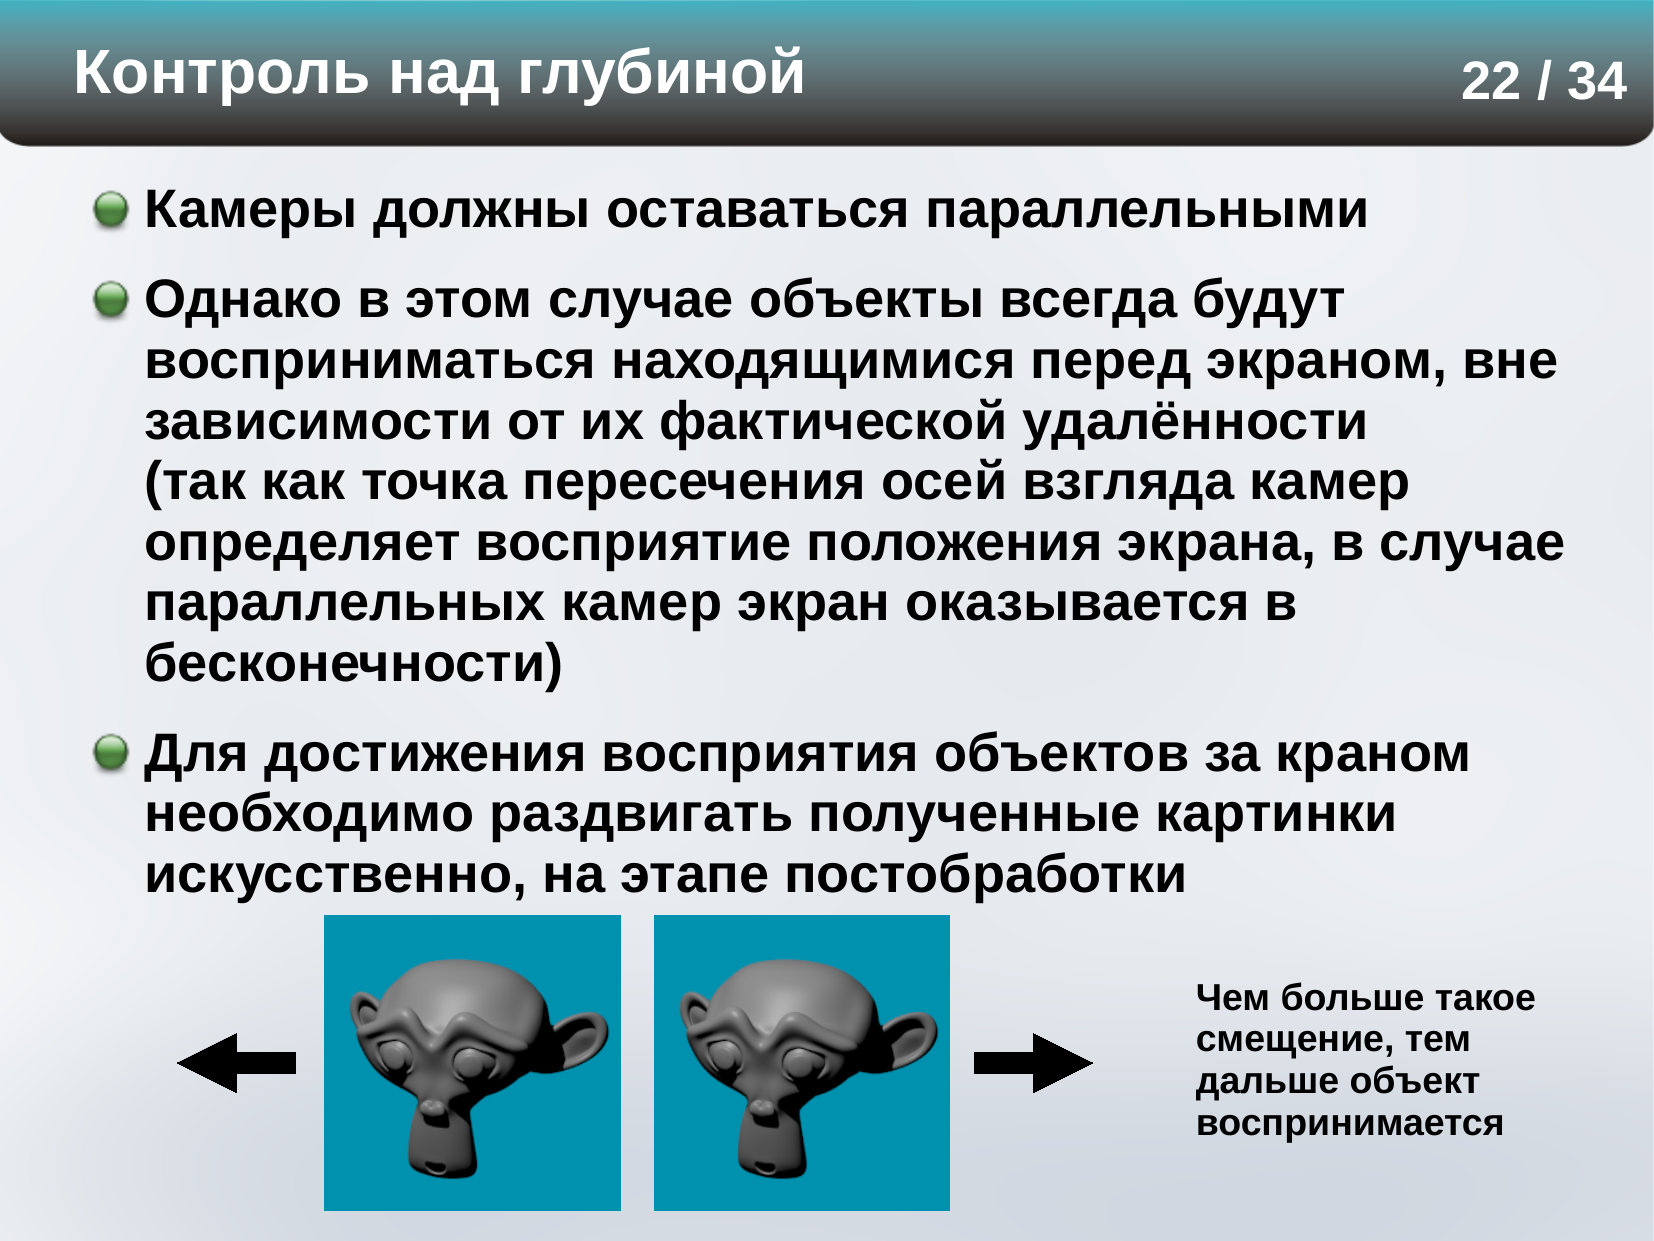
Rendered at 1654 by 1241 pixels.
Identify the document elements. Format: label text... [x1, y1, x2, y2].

picture [0, 0, 1654, 1241]
text_box Камеры должны оставаться параллельными Однако в этом случае объекты всегда будут восприниматься находящимися перед экраном, вне зависимости от их фактической удалённости (так как точка пересечения осей взгляда камер определяет восприятие положения экрана, в случае параллельных камер экран оказывается в бесконечности) Для достижения восприятия объектов за краном необходимо раздвигать полученные картинки искусственно, на этапе постобработки [70, 171, 1654, 912]
text_box Чем больше такое смещение, тем дальше объект воспринимается [1181, 968, 1595, 1152]
text_box Контроль над глубиной [59, 29, 1359, 115]
text_box [177, 1033, 296, 1093]
text_box [974, 1033, 1093, 1093]
text_box <номер> / 34 [1446, 42, 1654, 171]
